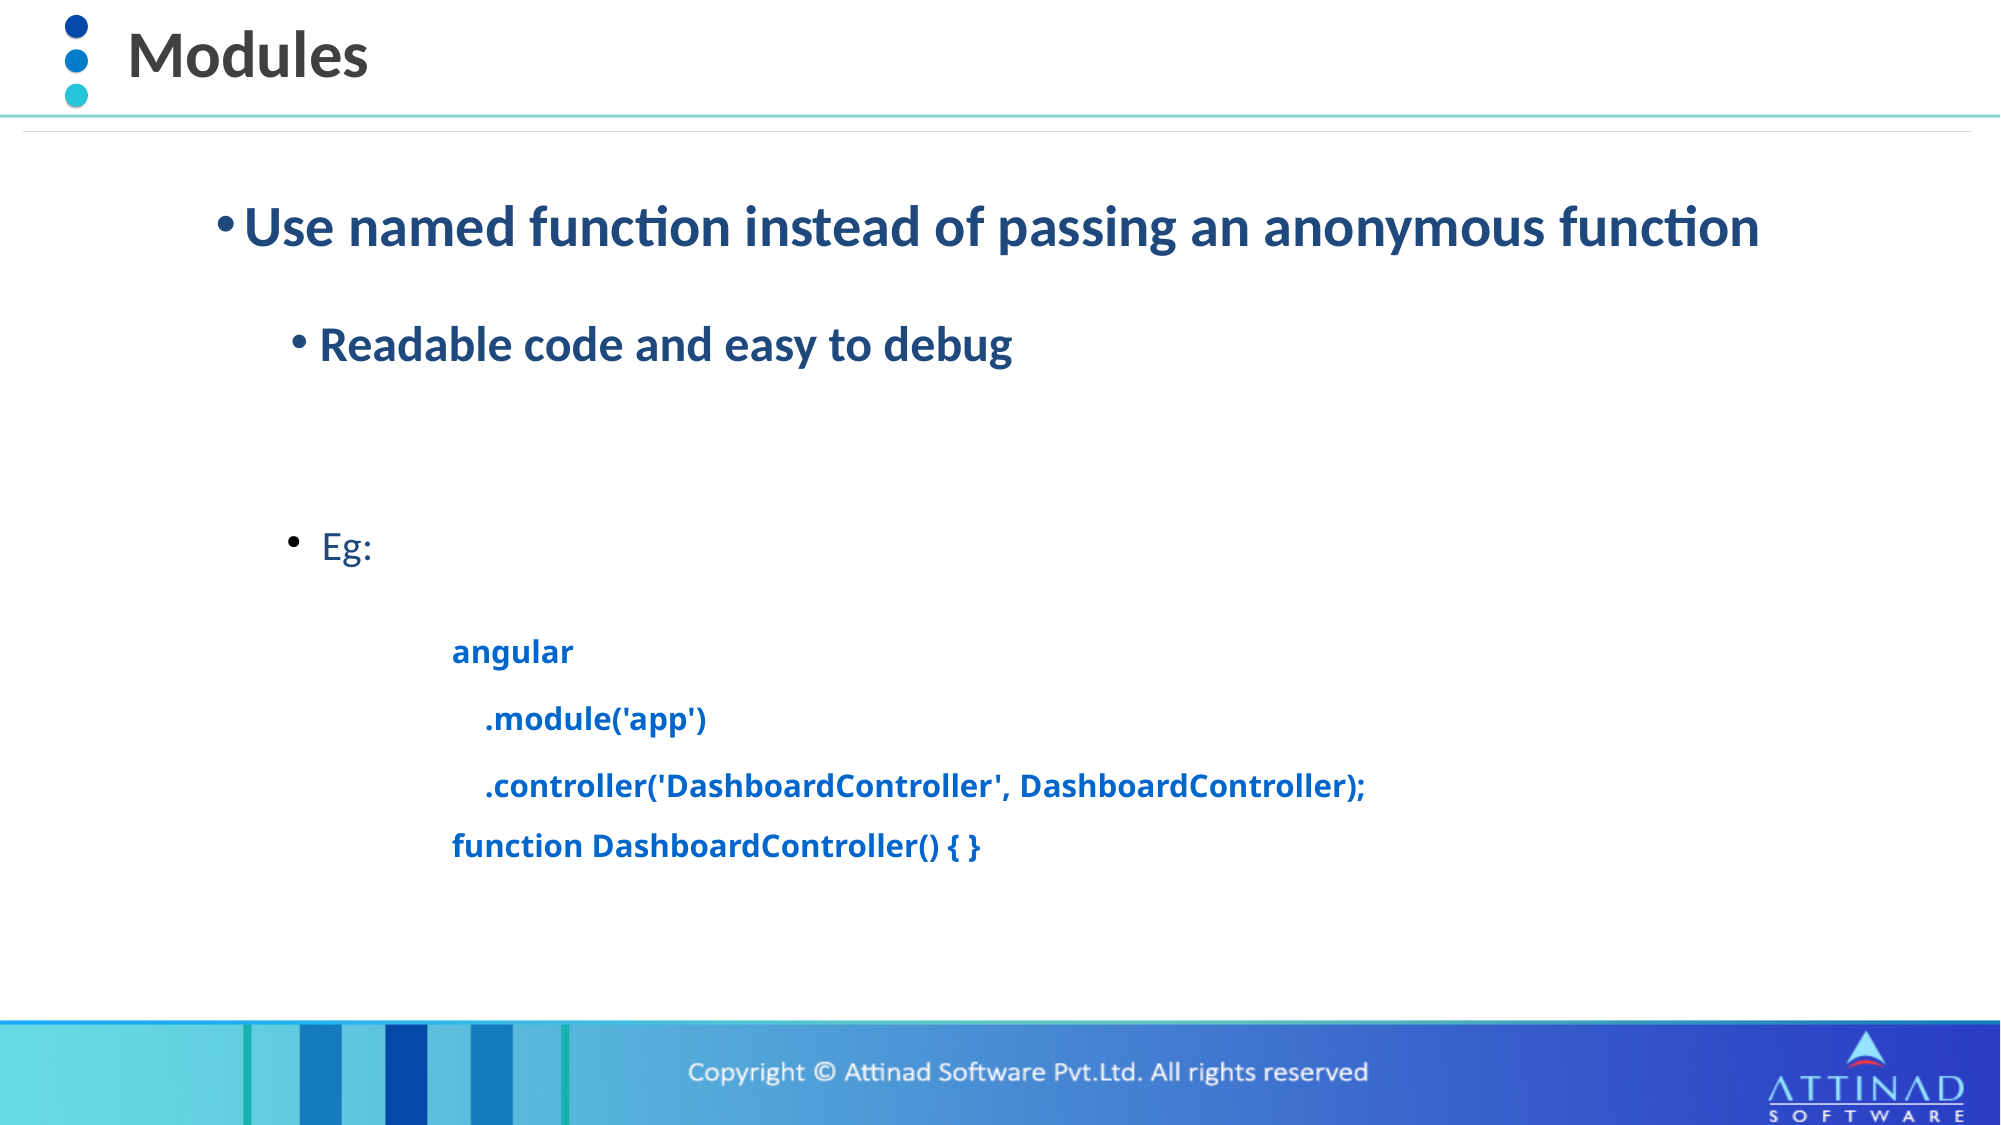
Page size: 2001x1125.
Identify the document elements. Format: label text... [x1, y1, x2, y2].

text_box angular .module('app') .controller('DashboardController', DashboardController); function DashboardController() { } [437, 622, 1701, 886]
text_box [65, 83, 88, 107]
picture [0, 0, 2001, 1125]
text_box [65, 49, 88, 73]
text_box [65, 14, 88, 38]
text_box Use named function instead of passing an anonymous function Readable code and easy to debug Eg: [215, 153, 1869, 788]
title Modules [127, 0, 1472, 92]
